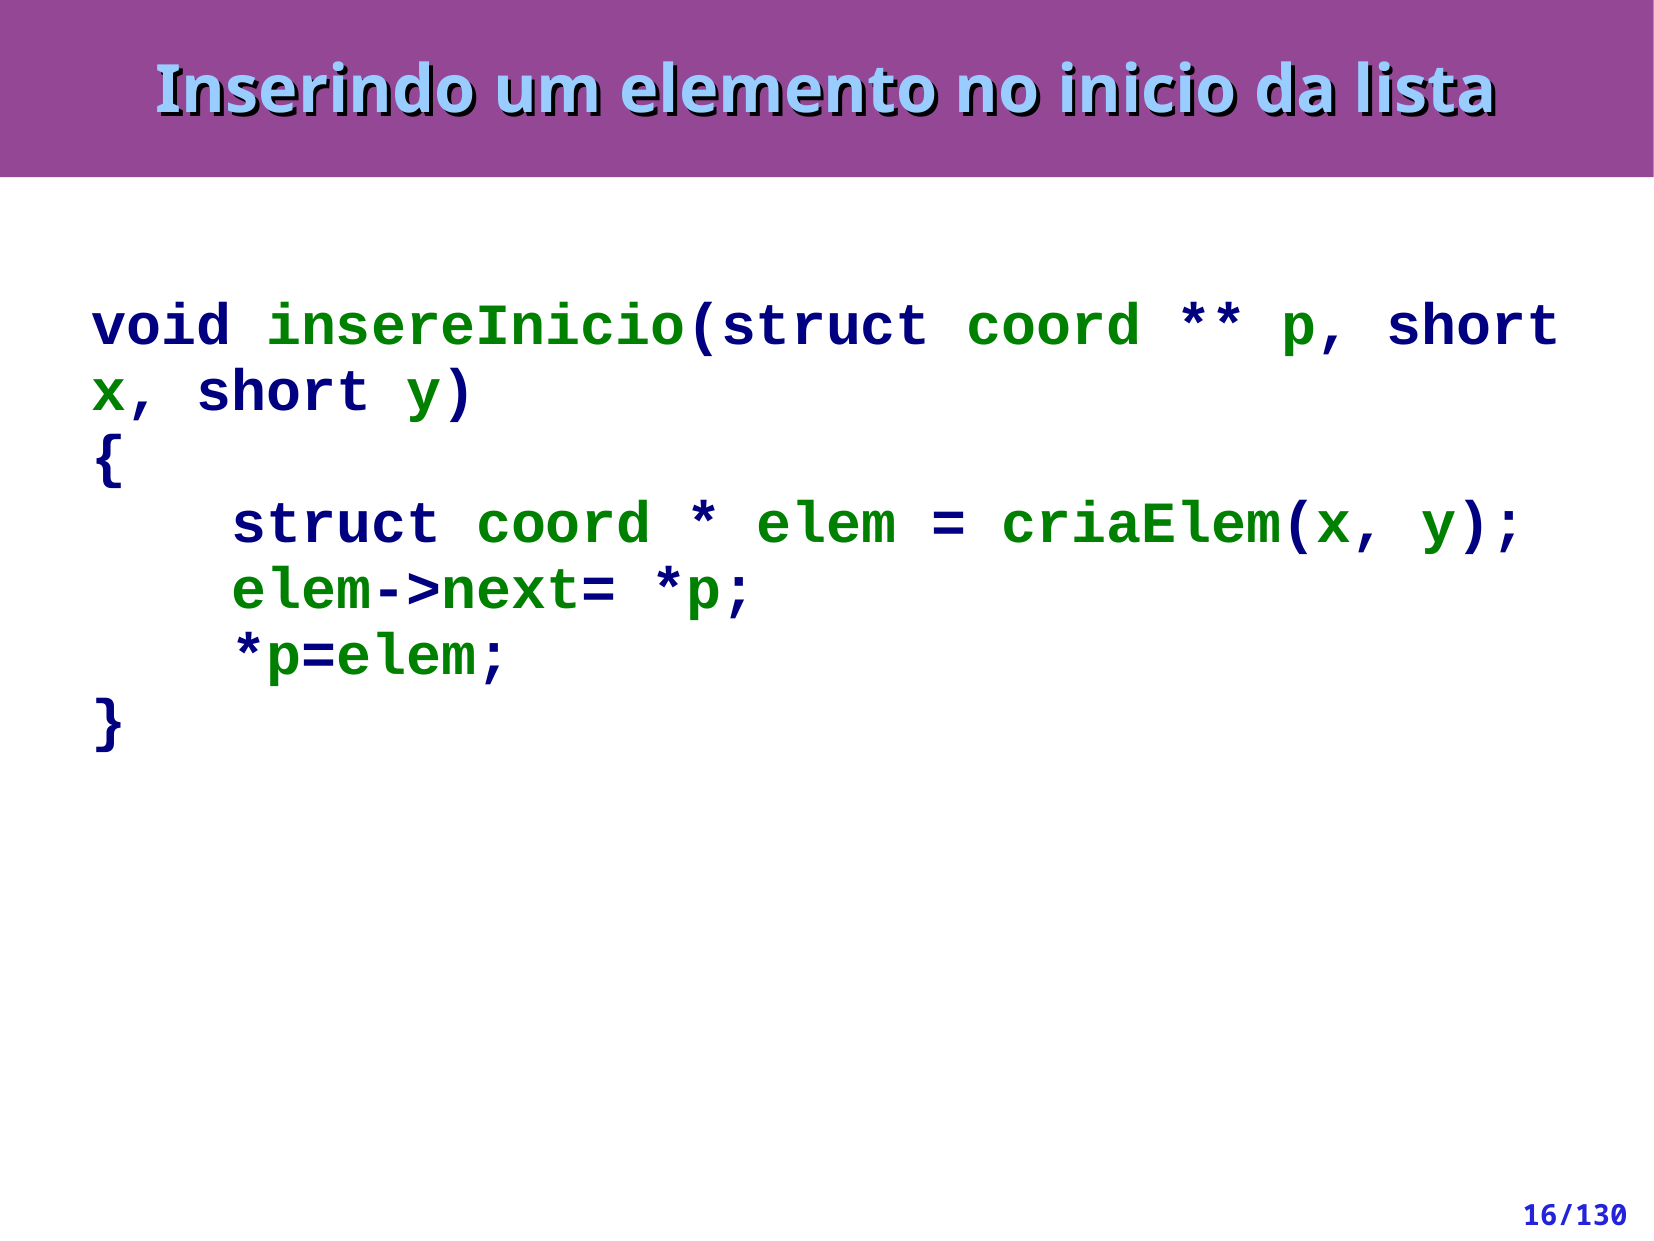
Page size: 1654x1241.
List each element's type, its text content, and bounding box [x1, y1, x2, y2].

text_box void insereInicio(struct coord ** p, short x, short y) { struct coord * elem = criaElem(x, y); elem->next= *p; *p=elem; } [76, 288, 1632, 1074]
title Inserindo um elemento no inicio da lista [82, 0, 1571, 176]
